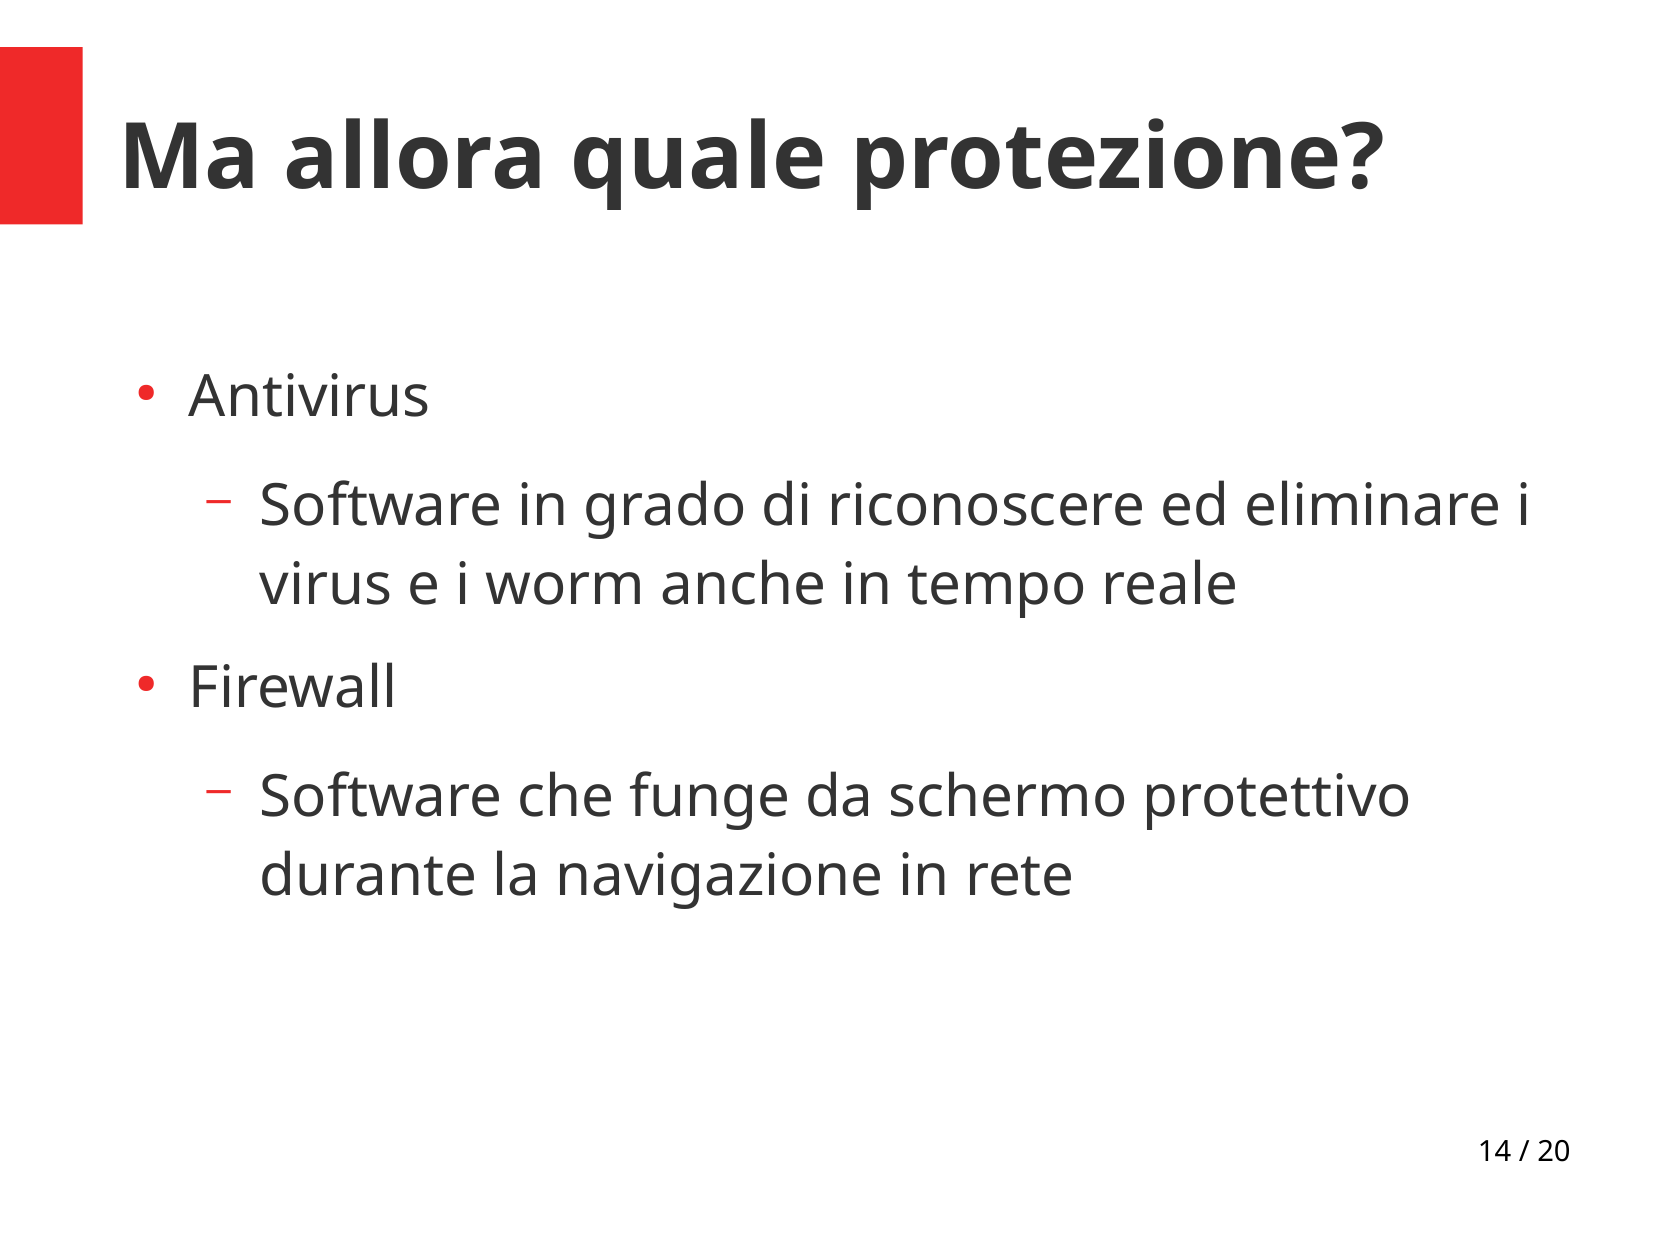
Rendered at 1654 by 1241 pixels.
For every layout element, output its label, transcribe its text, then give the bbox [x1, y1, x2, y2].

title Ma allora quale protezione? [118, 49, 1571, 257]
list Antivirus Software in grado di riconoscere ed eliminare i virus e i worm anche in tempo reale Firewall Software che funge da schermo protettivo durante la navigazione in rete [118, 354, 1536, 1074]
